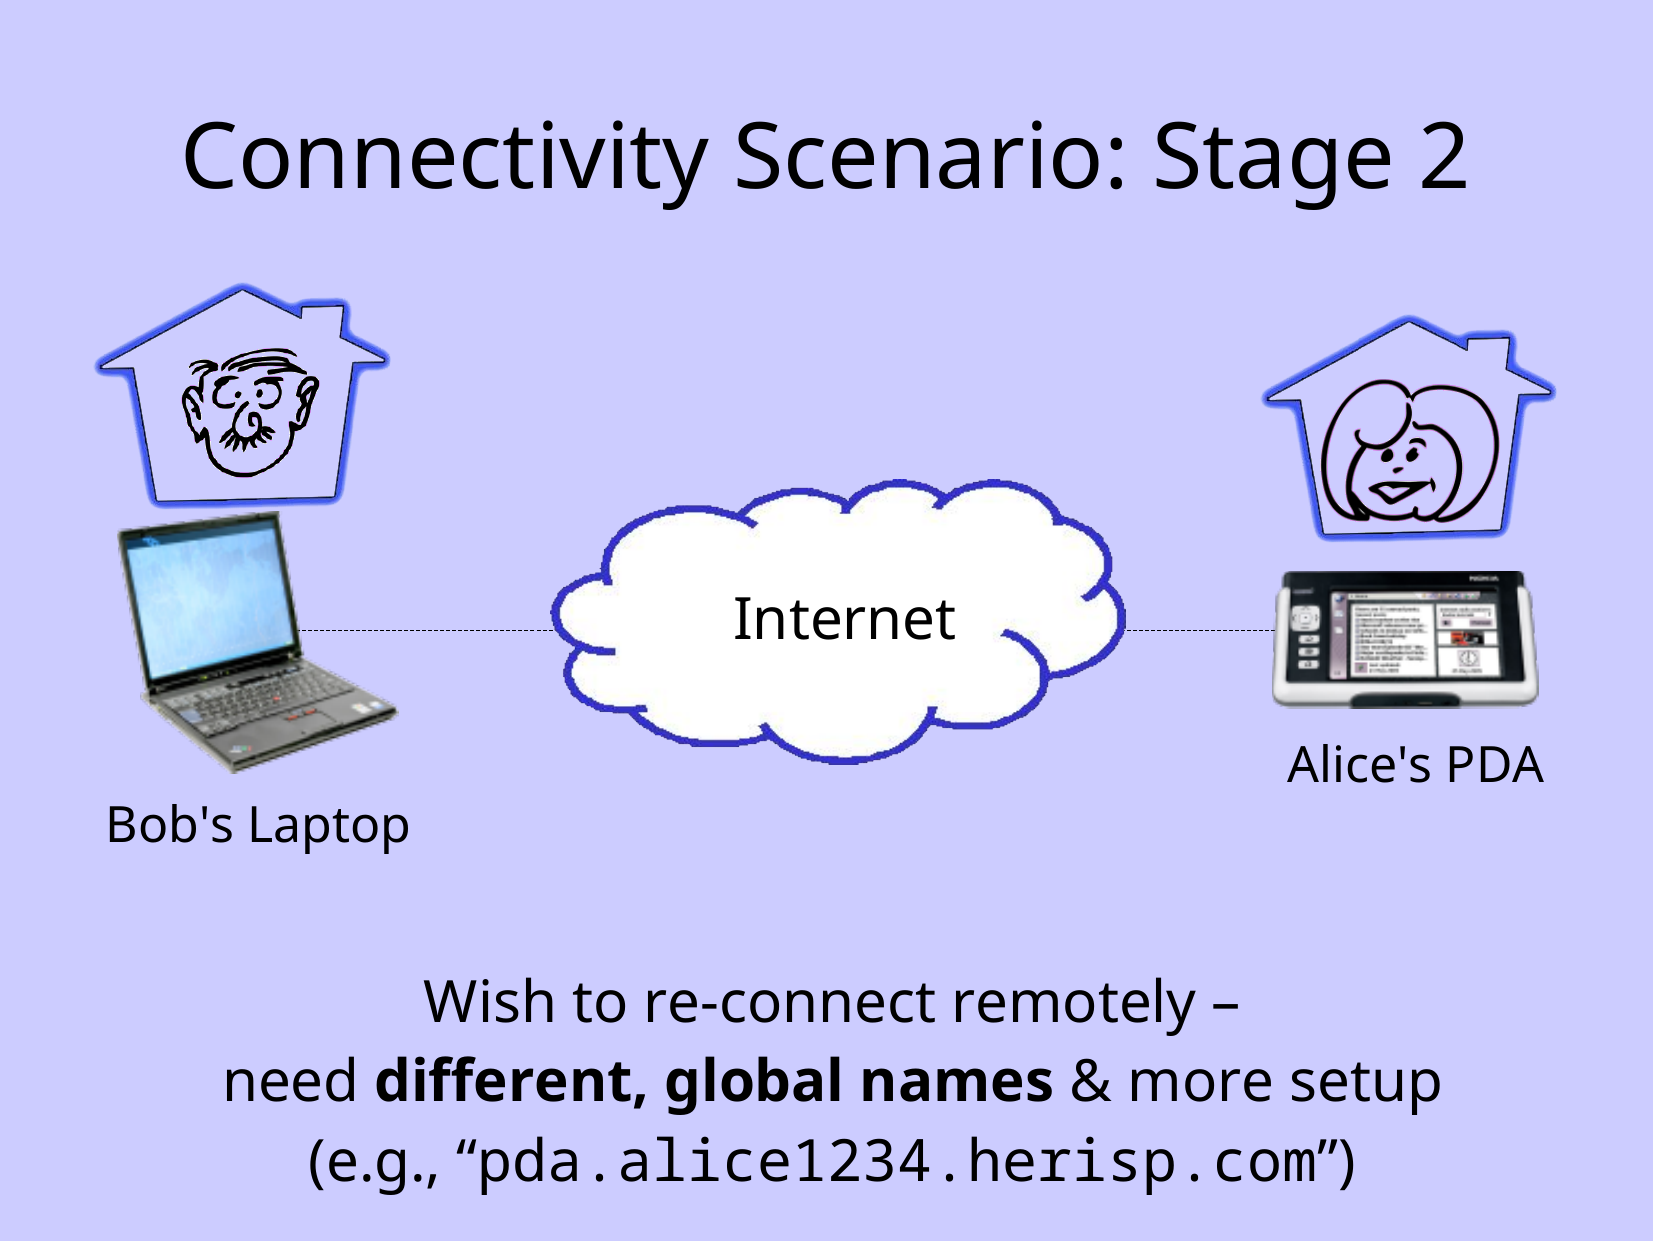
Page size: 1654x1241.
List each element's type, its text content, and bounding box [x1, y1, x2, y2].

title Connectivity Scenario: Stage 2 [82, 41, 1571, 265]
picture [1272, 571, 1539, 709]
text_box Alice's PDA [1272, 721, 1560, 806]
text_box Internet [610, 570, 1081, 653]
text_box Wish to re-connect remotely – need different, global names & more setup (e.g., “pda.alice1234.herisp.com”) [105, 952, 1561, 1171]
picture [550, 479, 1126, 766]
picture [93, 282, 399, 774]
picture [1260, 314, 1557, 543]
text_box Bob's Laptop [90, 781, 427, 866]
